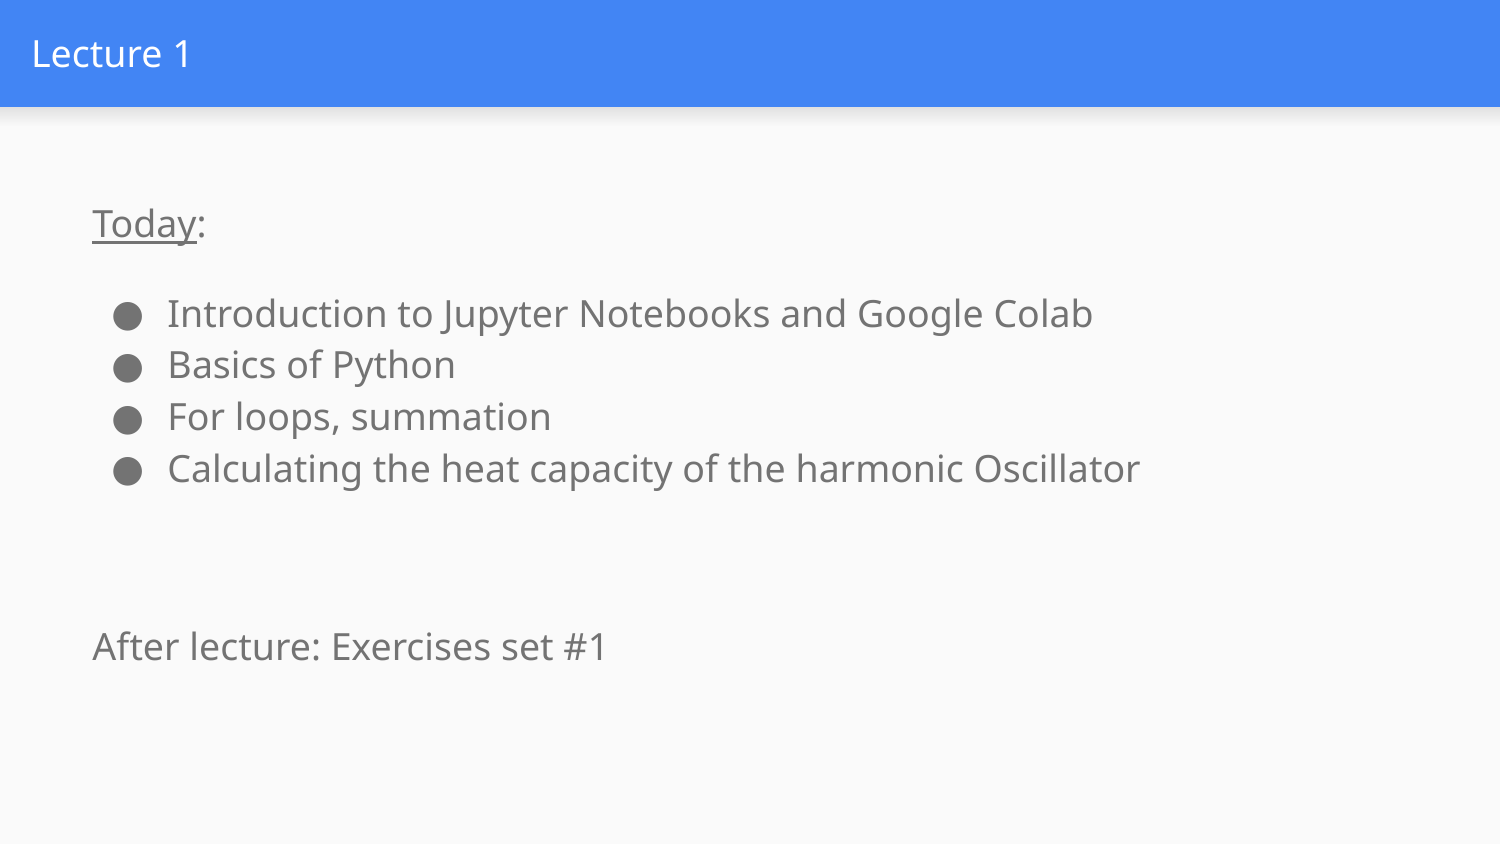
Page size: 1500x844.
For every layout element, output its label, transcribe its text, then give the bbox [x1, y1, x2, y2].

title Lecture 1 [16, 2, 1464, 102]
list Today: Introduction to Jupyter Notebooks and Google Colab Basics of Python For loops, summation Calculating the heat capacity of the harmonic Oscillator After lecture: Exercises set #1 [77, 178, 1427, 644]
